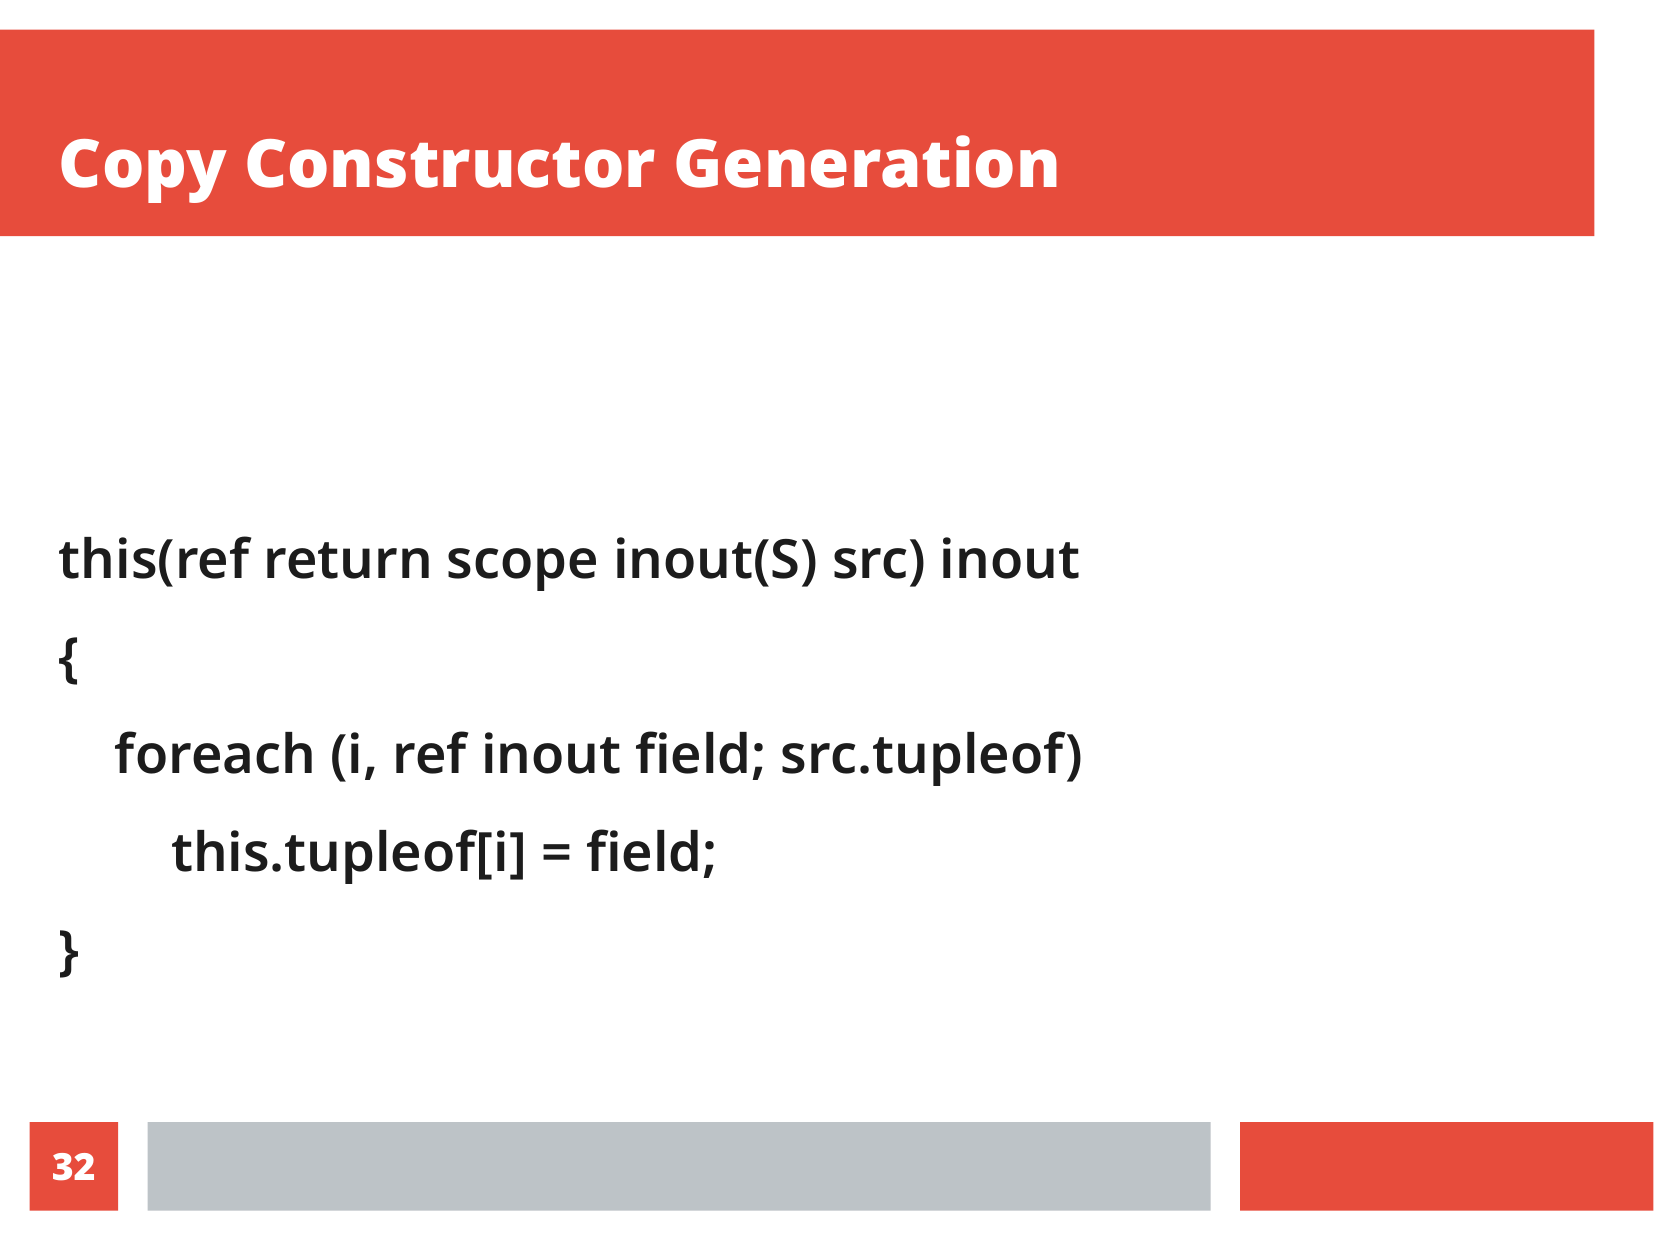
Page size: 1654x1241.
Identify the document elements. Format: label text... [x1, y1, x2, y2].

title Copy Constructor Generation [59, 59, 1595, 207]
list this(ref return scope inout(S) src) inout { foreach (i, ref inout field; src.tupleof) this.tupleof[i] = field; } [59, 324, 1565, 1093]
